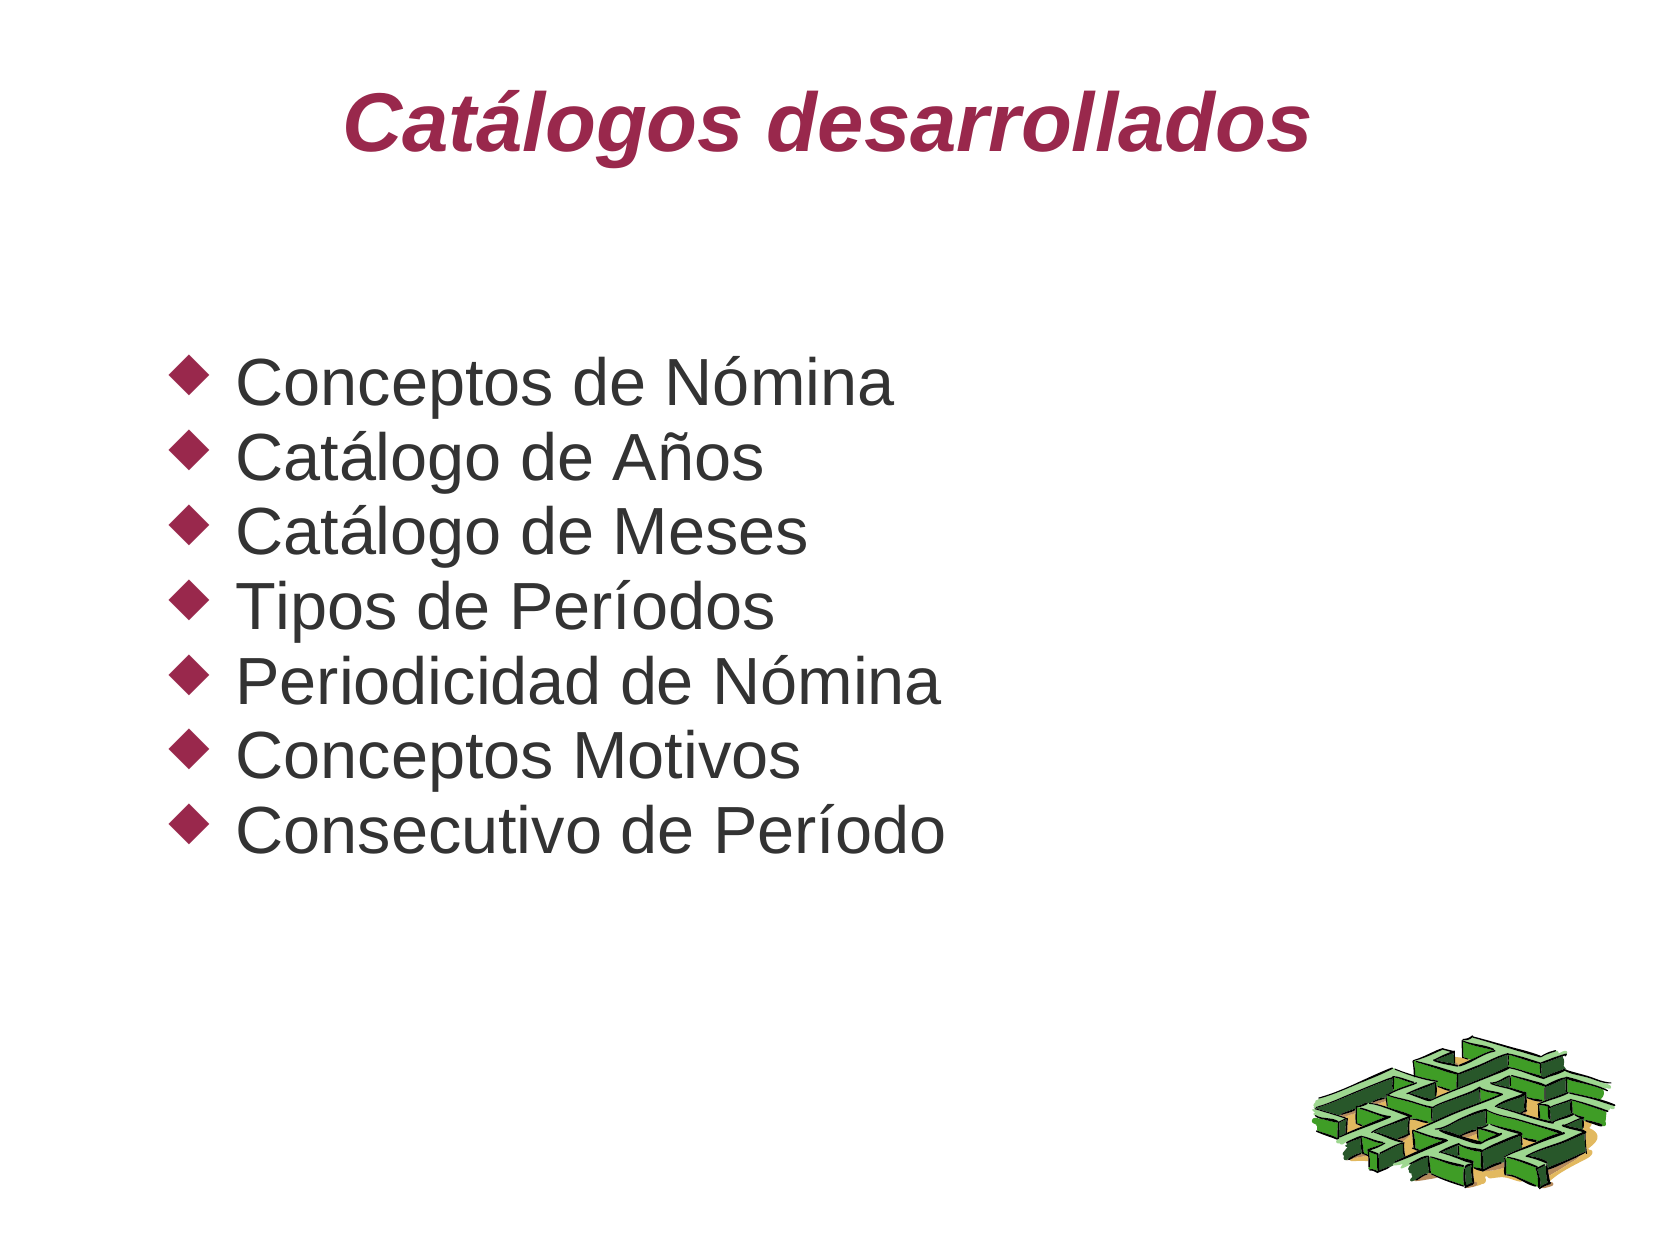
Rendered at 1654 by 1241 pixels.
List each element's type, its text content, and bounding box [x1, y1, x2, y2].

title Catálogos desarrollados [121, 19, 1534, 227]
list Conceptos de Nómina Catálogo de Años Catálogo de Meses Tipos de Períodos Periodicidad de Nómina Conceptos Motivos Consecutivo de Período [152, 344, 1534, 1127]
